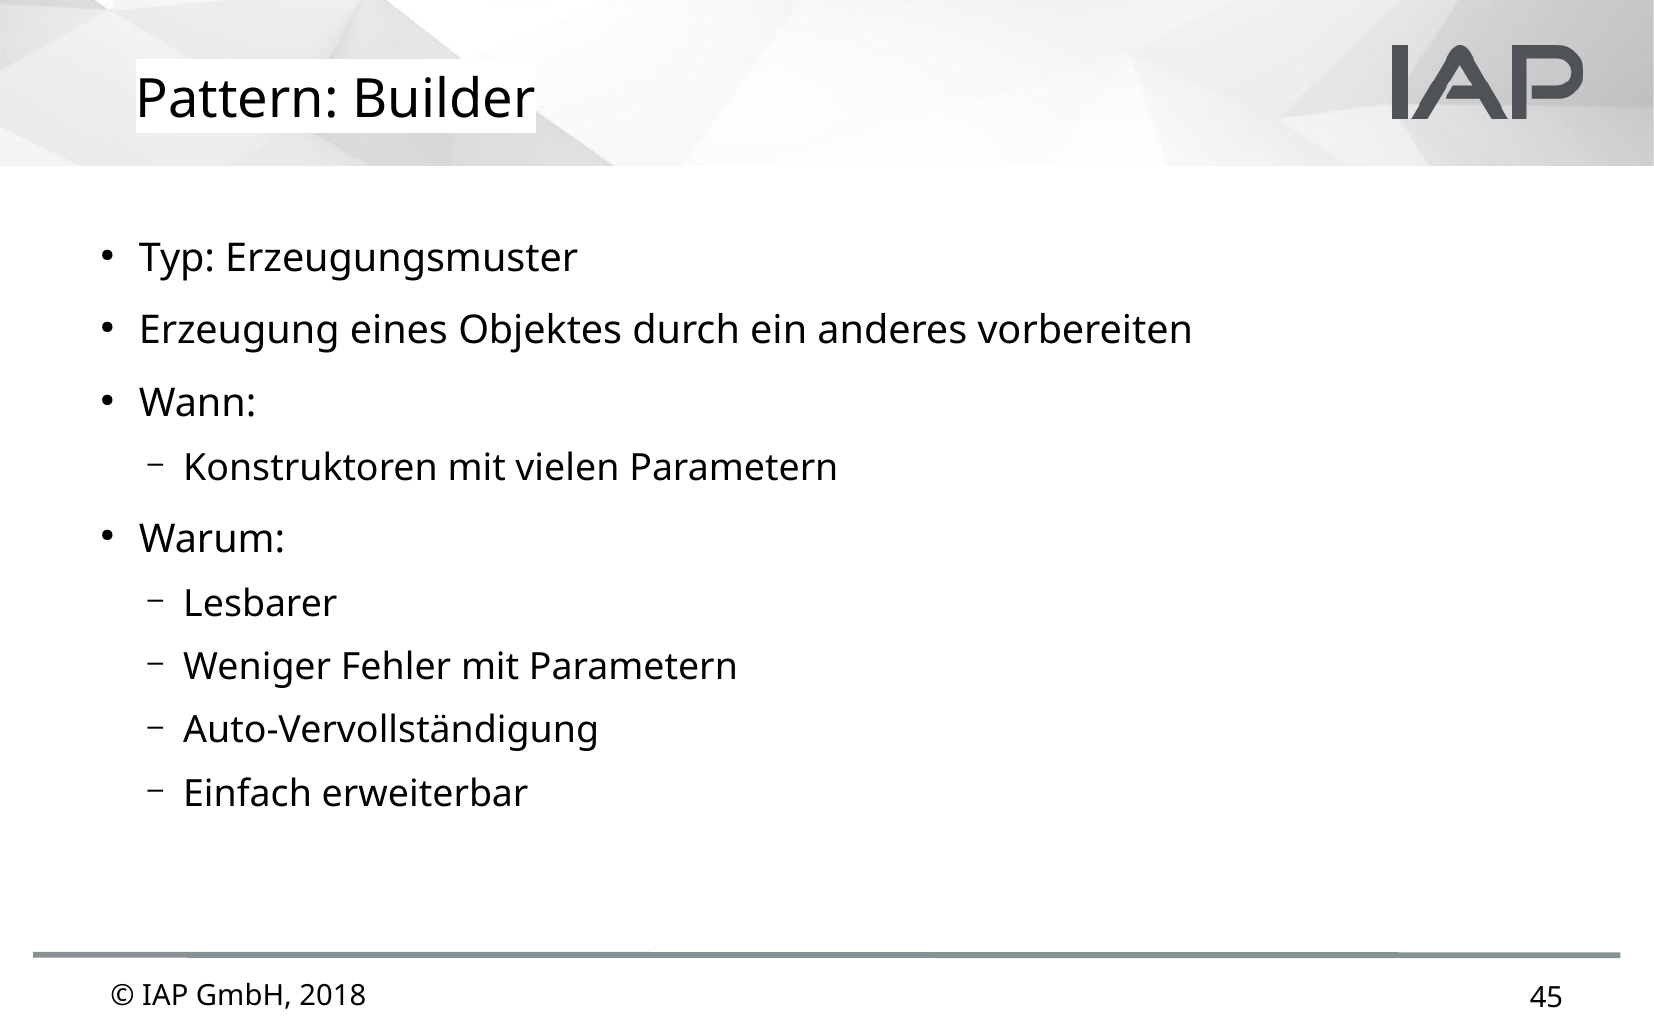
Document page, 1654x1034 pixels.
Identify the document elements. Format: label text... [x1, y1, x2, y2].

picture [0, 0, 1654, 166]
title Pattern: Builder [135, 41, 1264, 152]
list Typ: Erzeugungsmuster Erzeugung eines Objektes durch ein anderes vorbereiten Wann: Konstruktoren mit vielen Parametern Warum: Lesbarer Weniger Fehler mit Parametern Auto-Vervollständigung Einfach erweiterbar [82, 221, 1571, 916]
